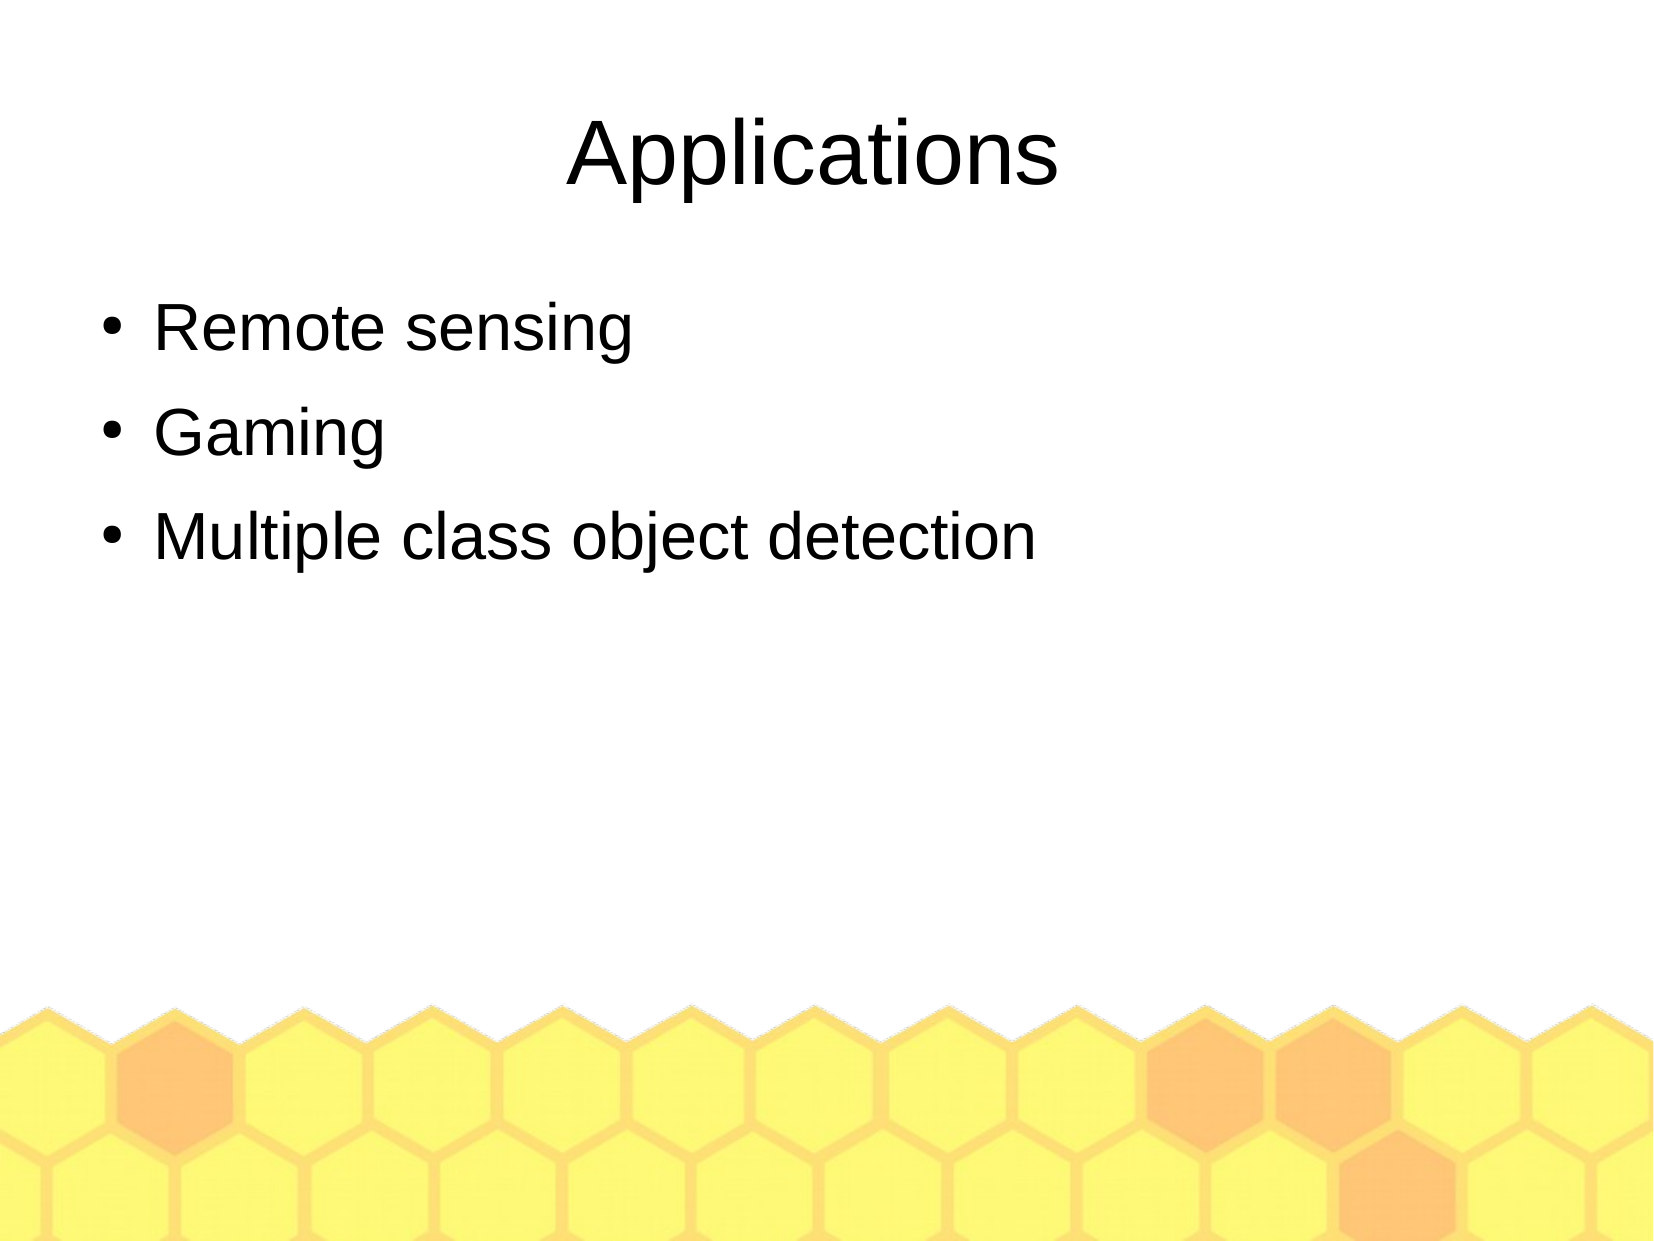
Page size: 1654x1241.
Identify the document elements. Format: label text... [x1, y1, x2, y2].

title Applications [82, 49, 1571, 257]
picture [0, 1001, 1654, 1241]
list Remote sensing Gaming Multiple class object detection [82, 290, 1571, 1010]
